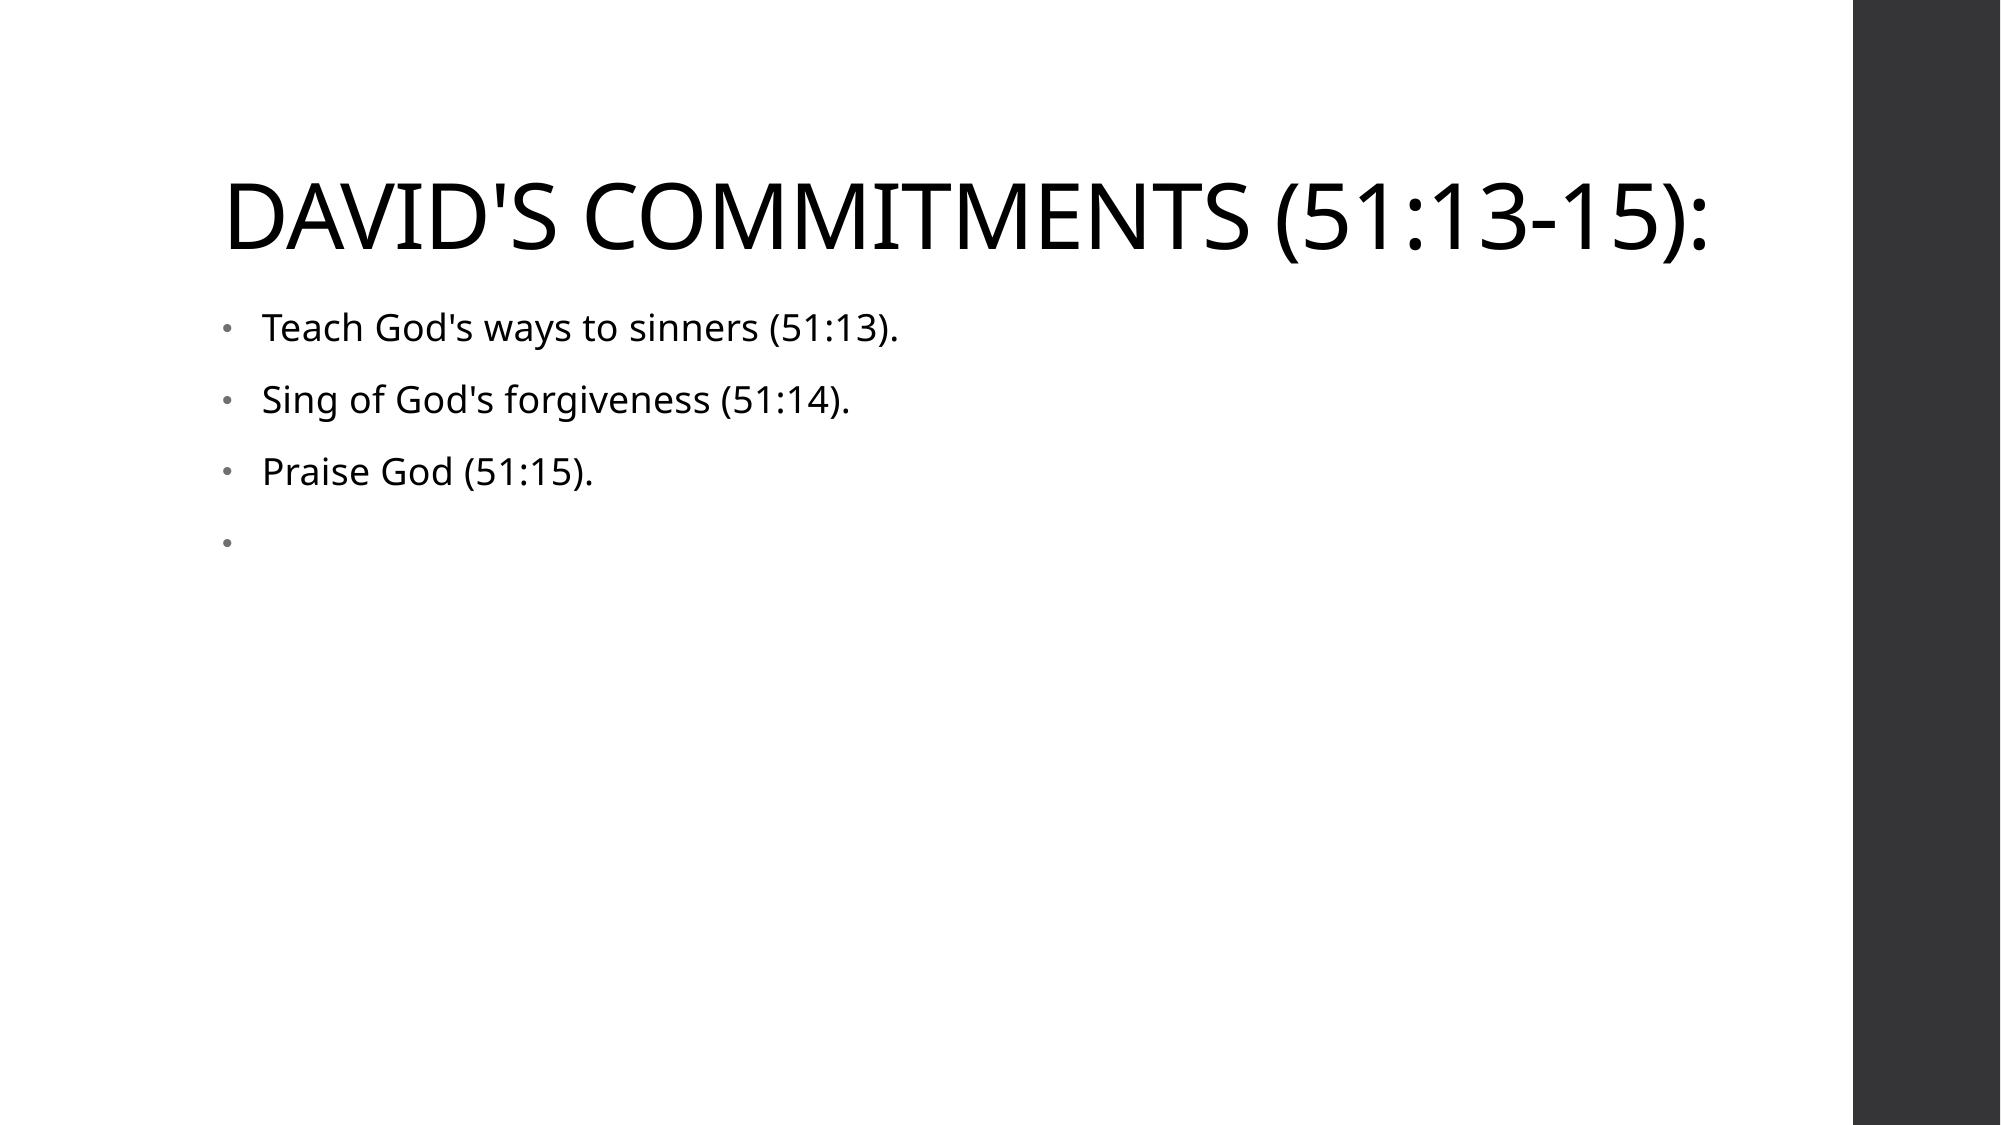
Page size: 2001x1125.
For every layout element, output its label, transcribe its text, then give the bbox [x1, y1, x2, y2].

title DAVID'S COMMITMENTS (51:13-15): [206, 60, 1797, 278]
list Teach God's ways to sinners (51:13). Sing of God's forgiveness (51:14). Praise God (51:15). [206, 299, 1617, 1014]
